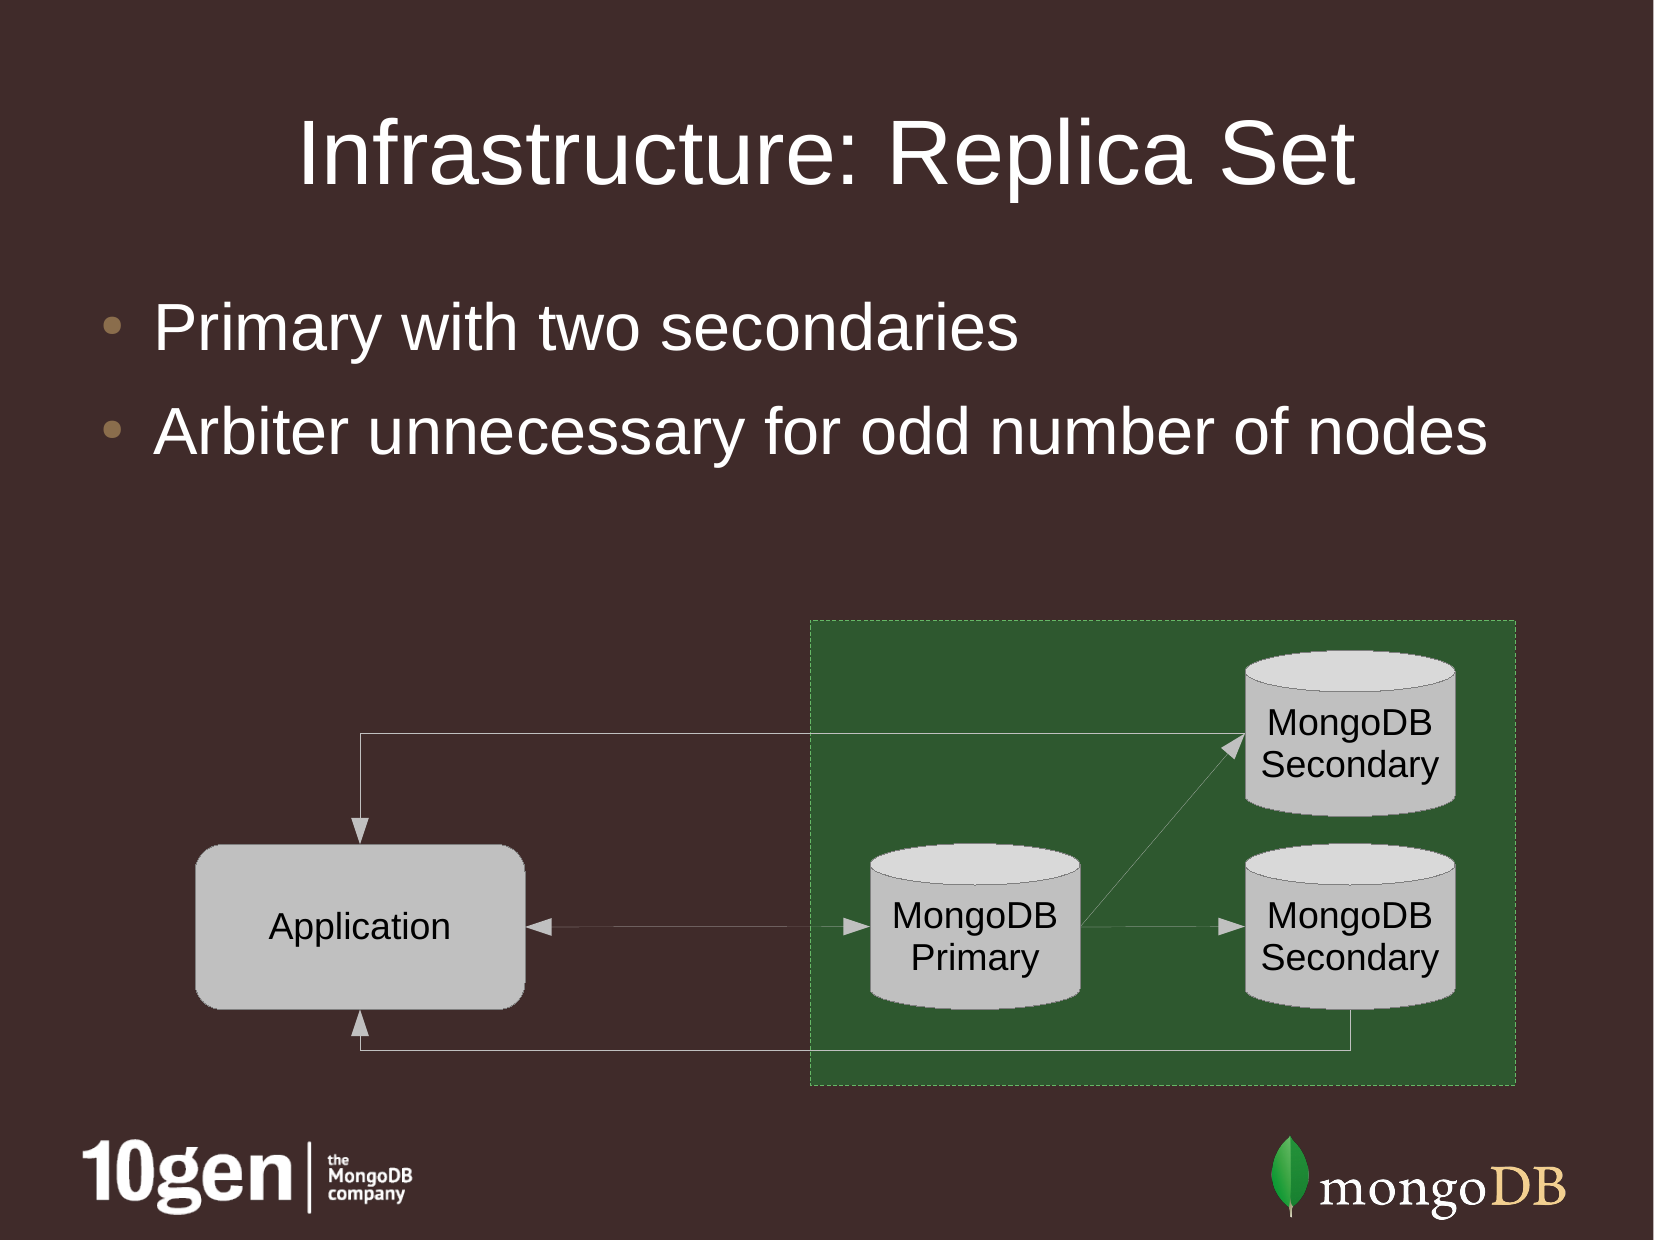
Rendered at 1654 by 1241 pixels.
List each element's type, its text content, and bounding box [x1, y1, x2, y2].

text_box MongoDB Primary [870, 865, 1081, 1010]
text_box Application [195, 844, 526, 1010]
picture [82, 1139, 413, 1215]
text_box MongoDB Secondary [1245, 865, 1456, 1010]
text_box MongoDB Secondary [1245, 672, 1456, 817]
picture [1260, 1124, 1576, 1230]
list Primary with two secondaries Arbiter unnecessary for odd number of nodes [82, 290, 1571, 1109]
title Infrastructure: Replica Set [82, 49, 1571, 257]
